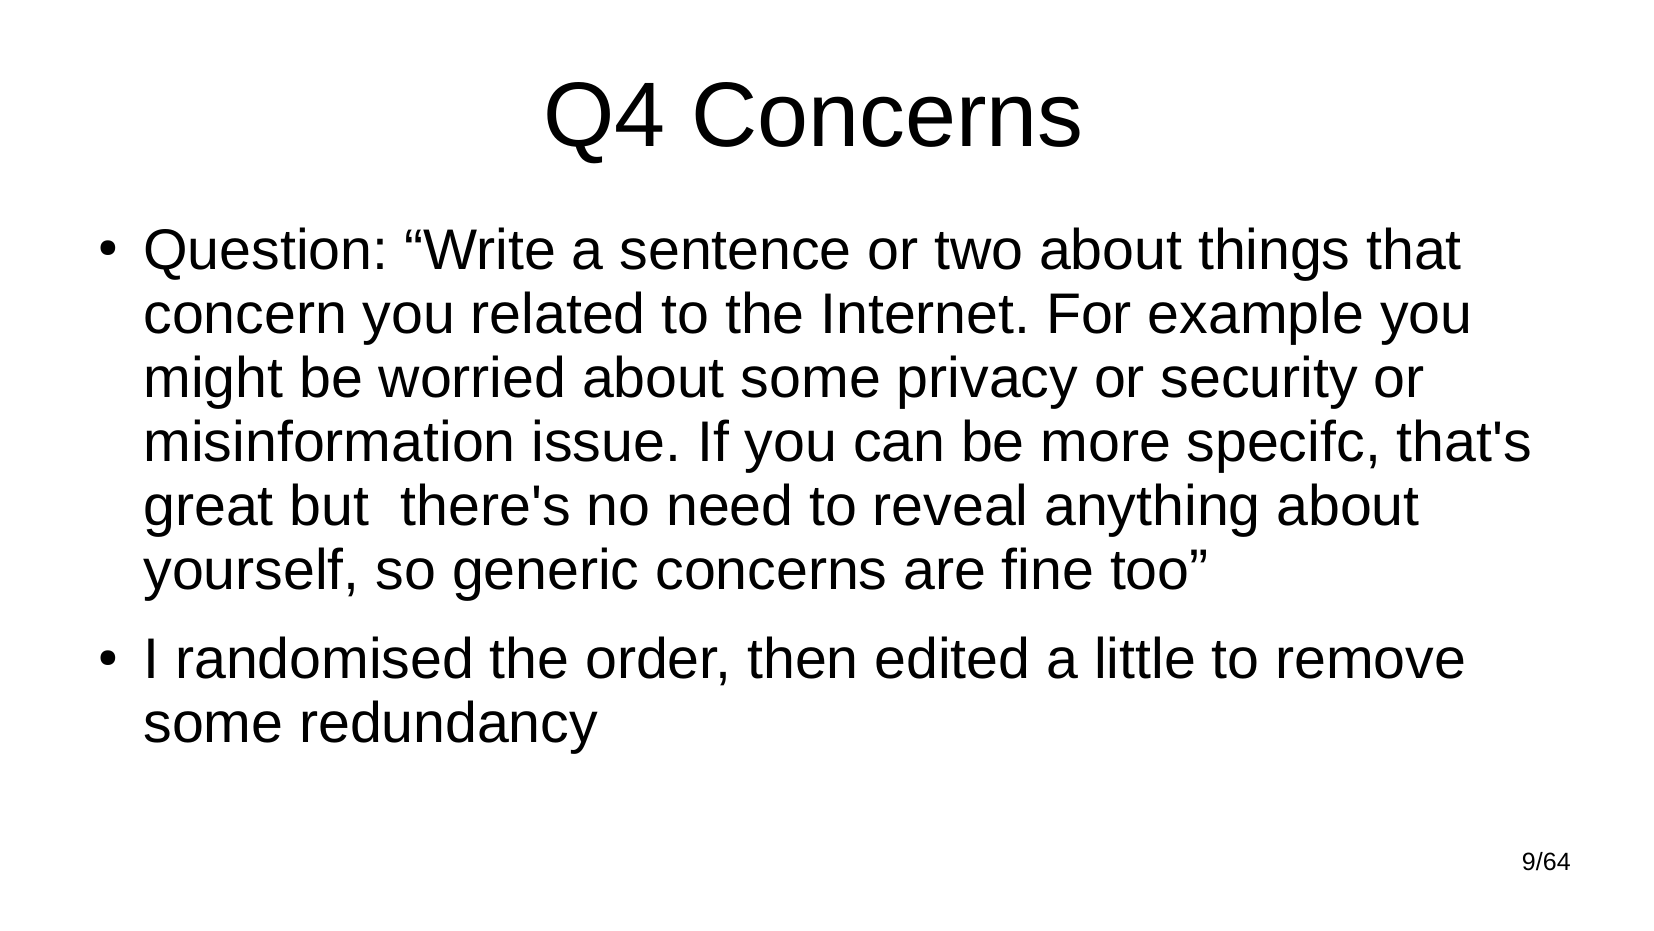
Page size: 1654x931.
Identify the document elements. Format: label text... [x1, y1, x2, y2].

title Q4 Concerns [82, 37, 1571, 193]
list Question: “Write a sentence or two about things that concern you related to the Internet. For example you might be worried about some privacy or security or misinformation issue. If you can be more specifc, that's great but there's no need to reveal anything about yourself, so generic concerns are fine too” I randomised the order, then edited a little to remove some redundancy [82, 217, 1571, 758]
